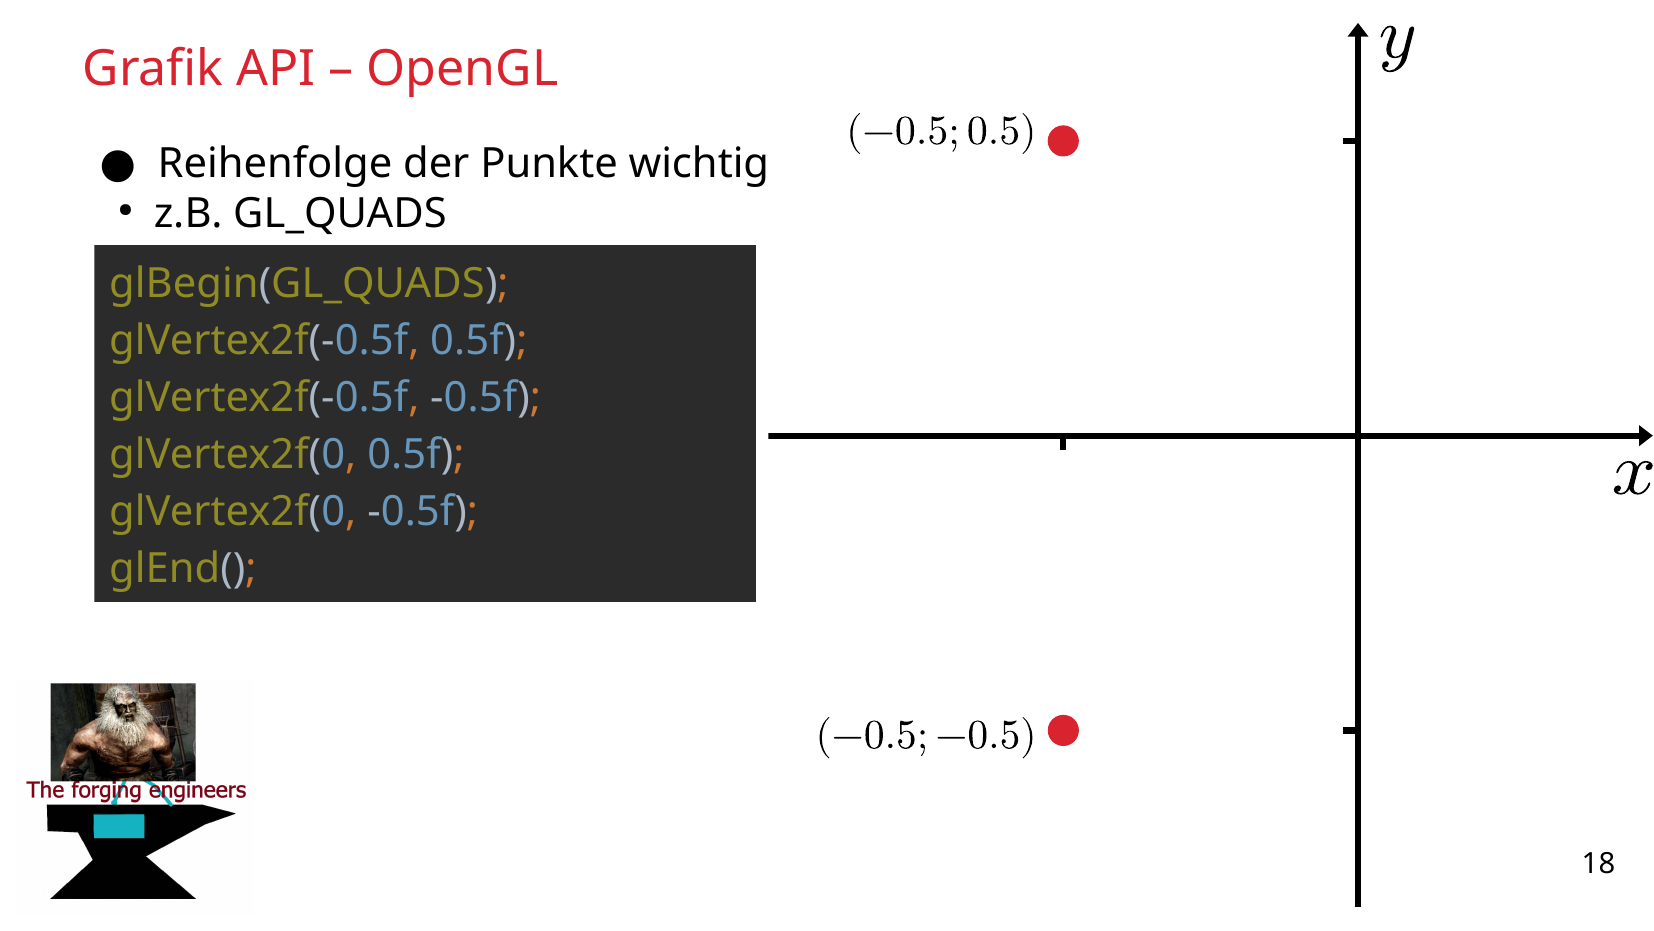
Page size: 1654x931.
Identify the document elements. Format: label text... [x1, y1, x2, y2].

text_box Reihenfolge der Punkte wichtig z.B. GL_QUADS [82, 135, 767, 284]
text_box glBegin(GL_QUADS); glVertex2f(-0.5f, 0.5f); glVertex2f(-0.5f, -0.5f); glVertex2f(0, 0.5f); glVertex2f(0, -0.5f); glEnd(); [94, 245, 756, 544]
picture [17, 679, 254, 916]
title Grafik API – OpenGL [82, 37, 767, 95]
picture [767, 22, 1654, 909]
